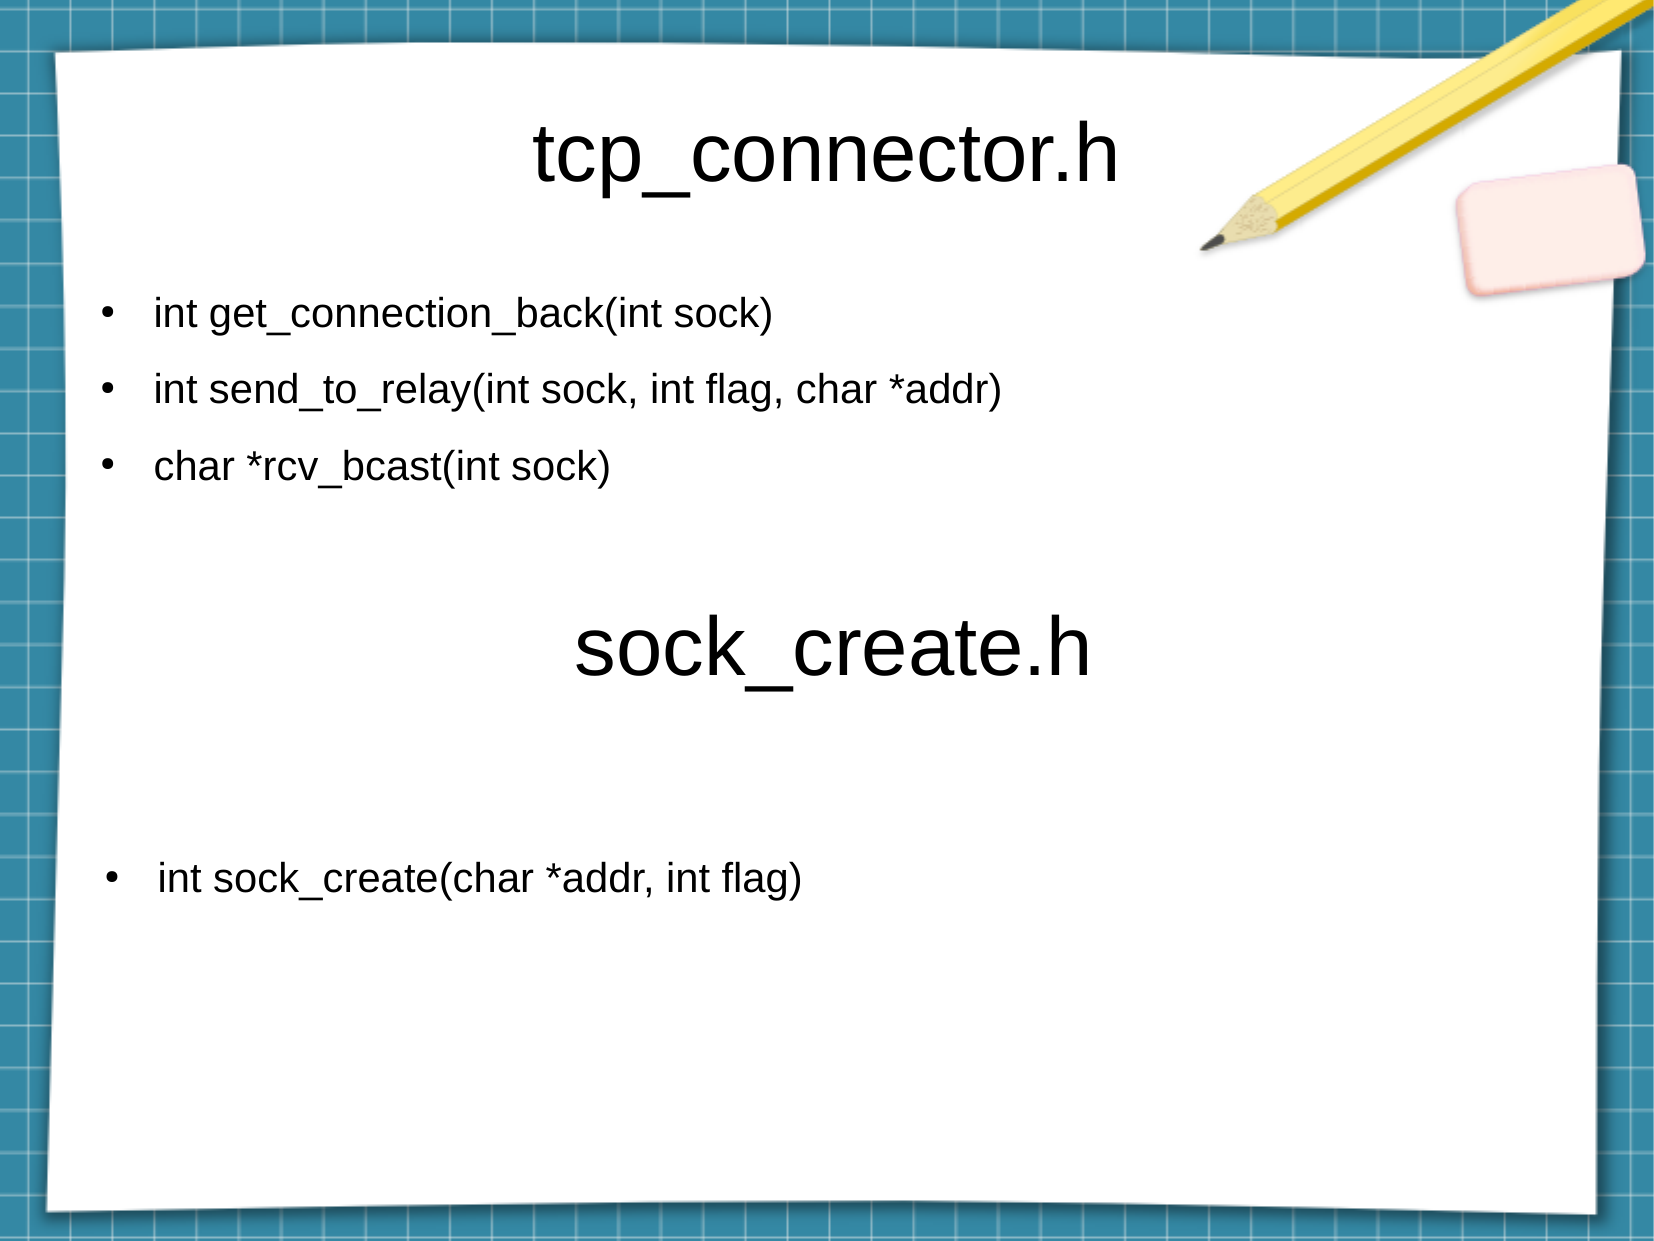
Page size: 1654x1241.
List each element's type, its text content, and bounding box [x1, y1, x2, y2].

title tcp_connector.h [82, 49, 1571, 257]
picture [0, 0, 1654, 1241]
title sock_create.h [90, 542, 1579, 751]
list int get_connection_back(int sock) int send_to_relay(int sock, int flag, char *addr) char *rcv_bcast(int sock) [82, 290, 1571, 556]
list int sock_create(char *addr, int flag) [86, 855, 1576, 1120]
